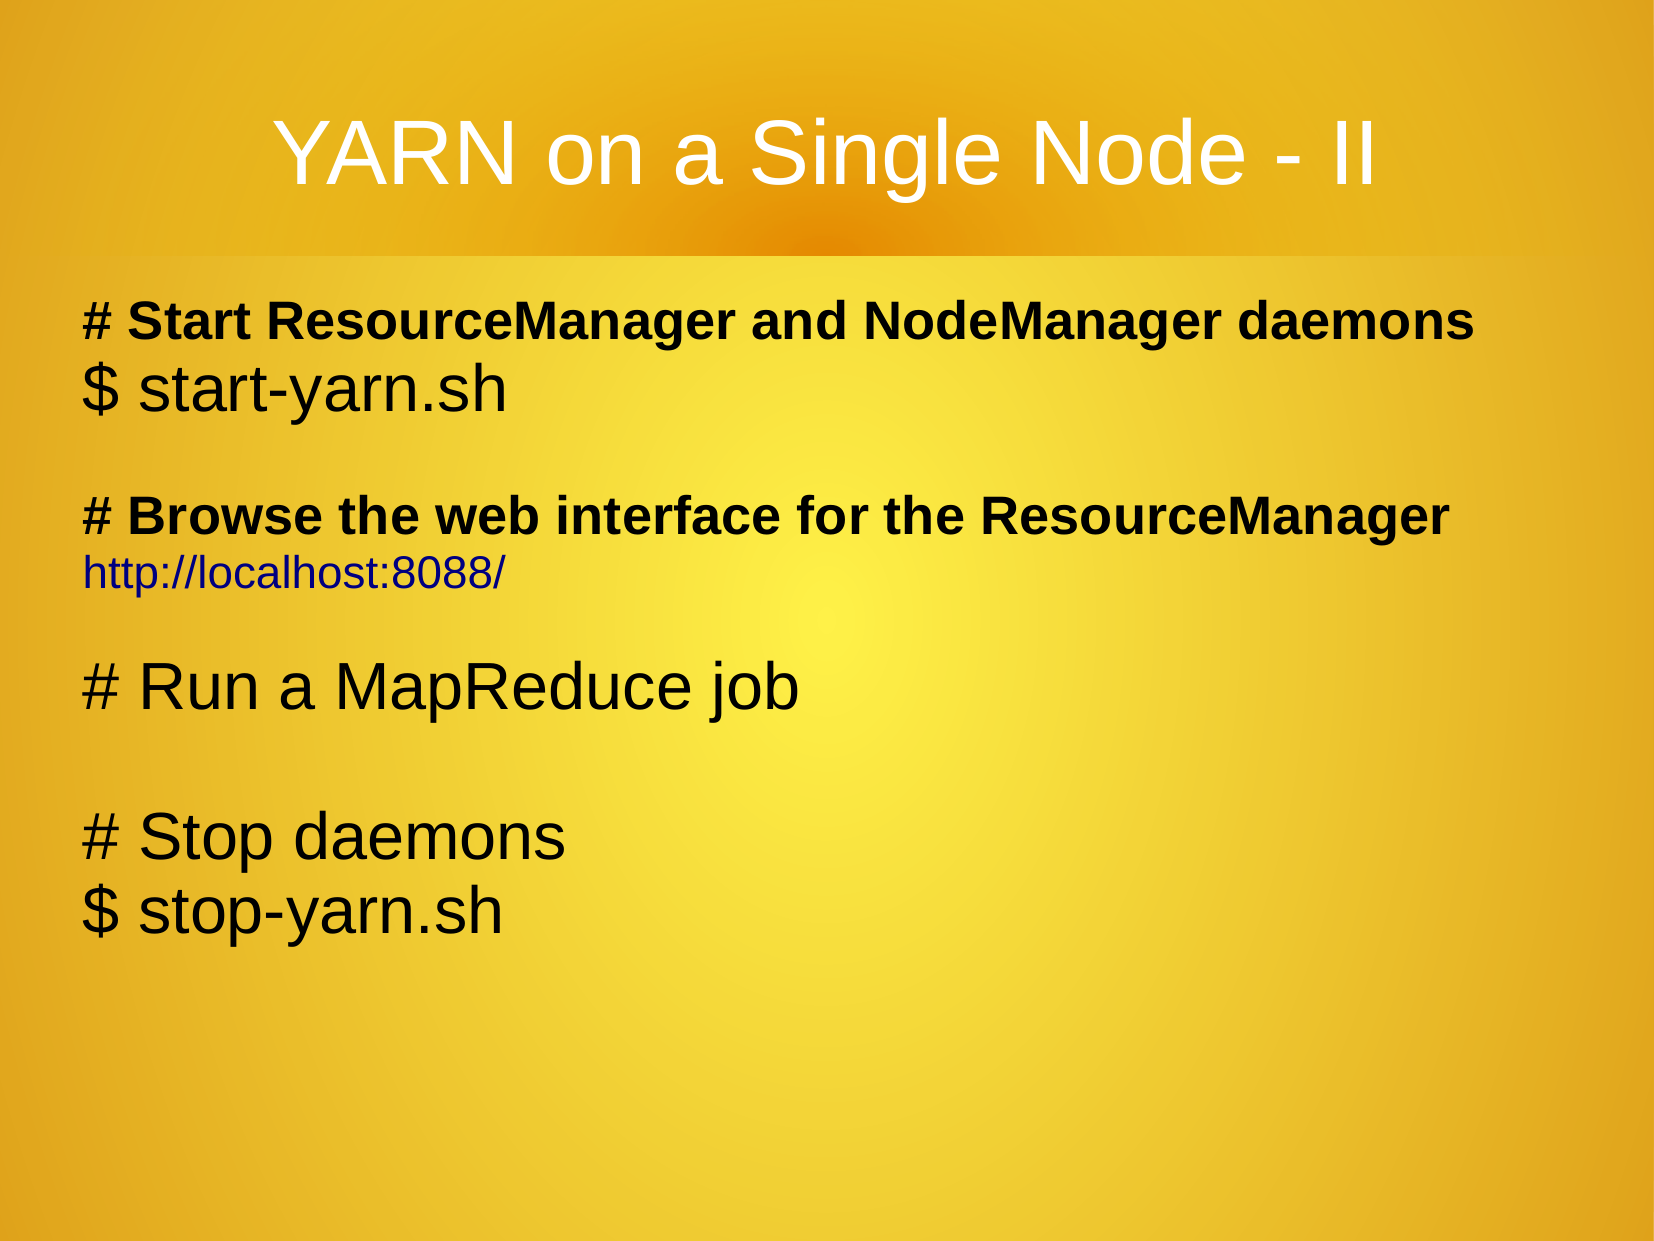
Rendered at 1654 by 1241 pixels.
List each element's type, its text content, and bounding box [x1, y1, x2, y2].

subtitle # Start ResourceManager and NodeManager daemons $ start-yarn.sh # Browse the web interface for the ResourceManager http://localhost:8088/ # Run a MapReduce job # Stop daemons $ stop-yarn.sh [82, 290, 1571, 1010]
title YARN on a Single Node - II [82, 49, 1571, 257]
